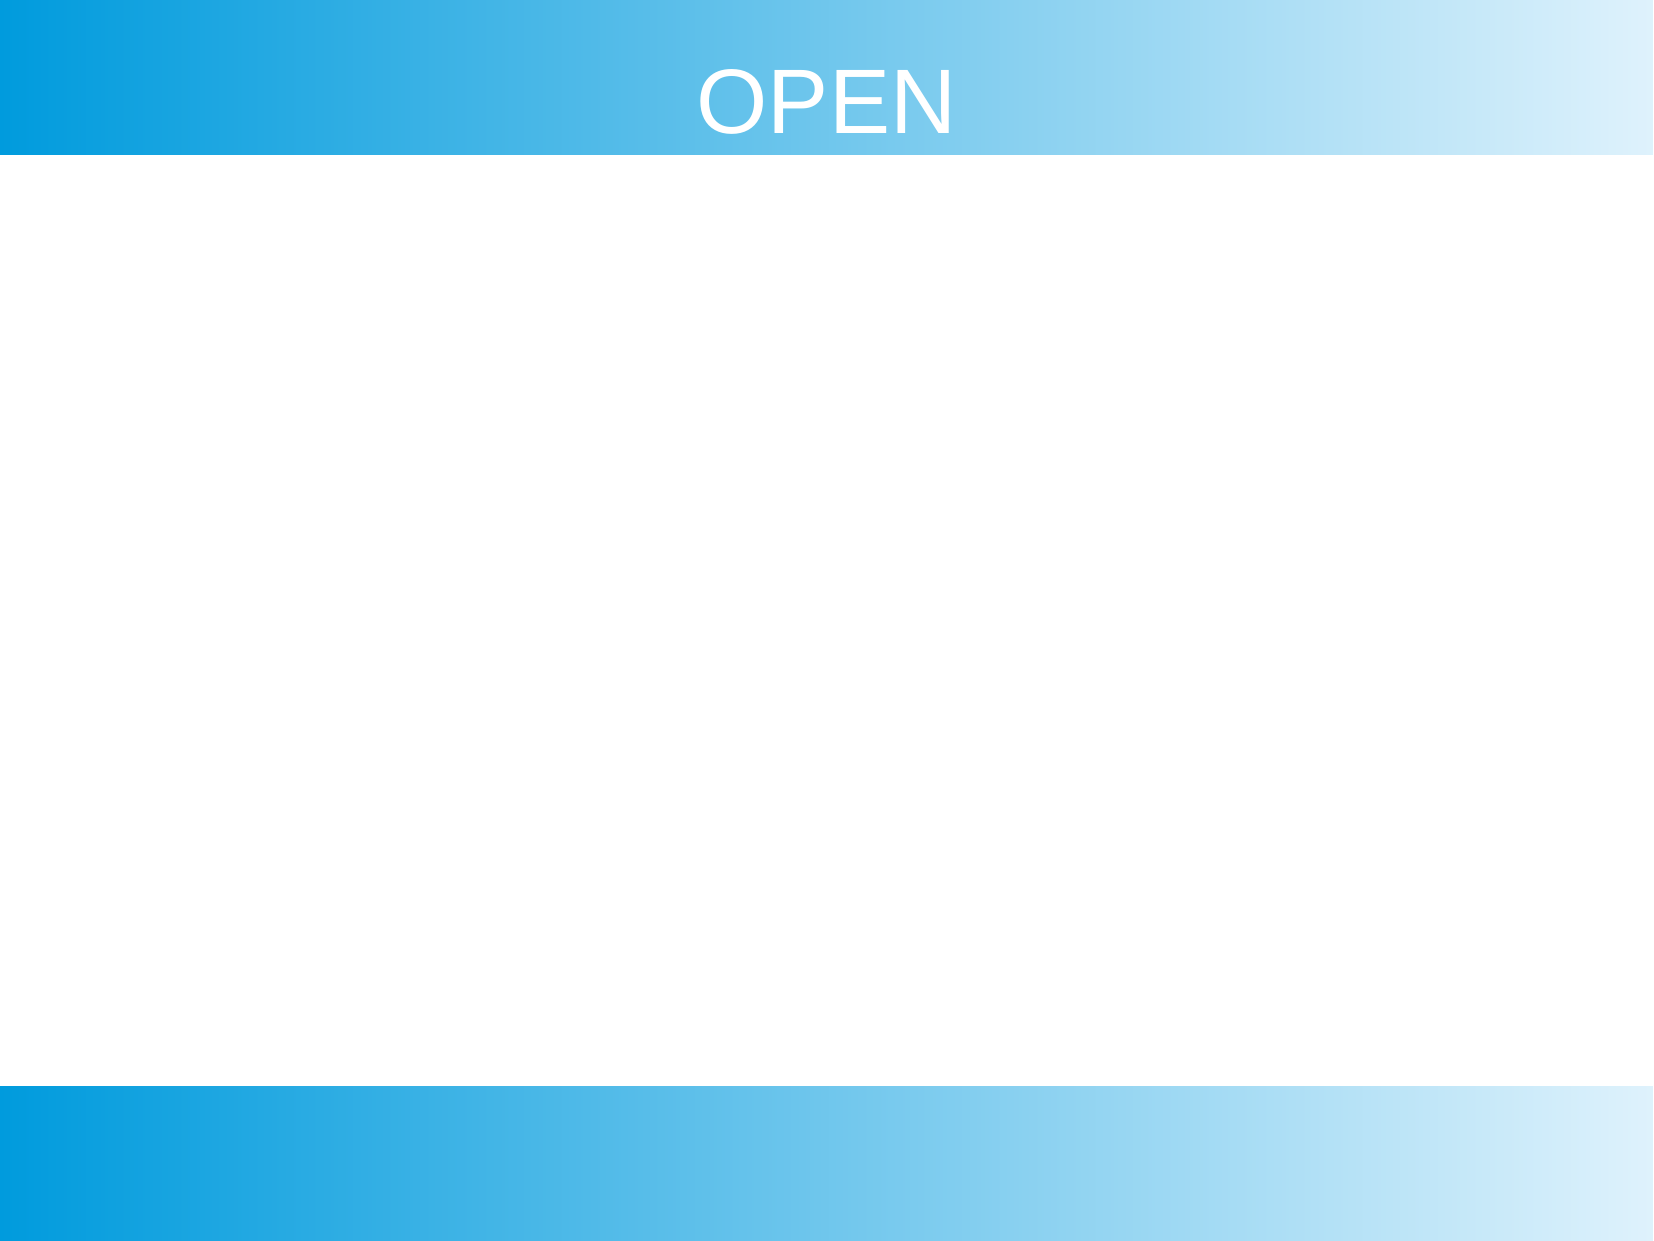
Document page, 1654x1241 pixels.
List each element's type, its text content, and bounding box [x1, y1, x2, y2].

title OPEN [82, 49, 1571, 155]
